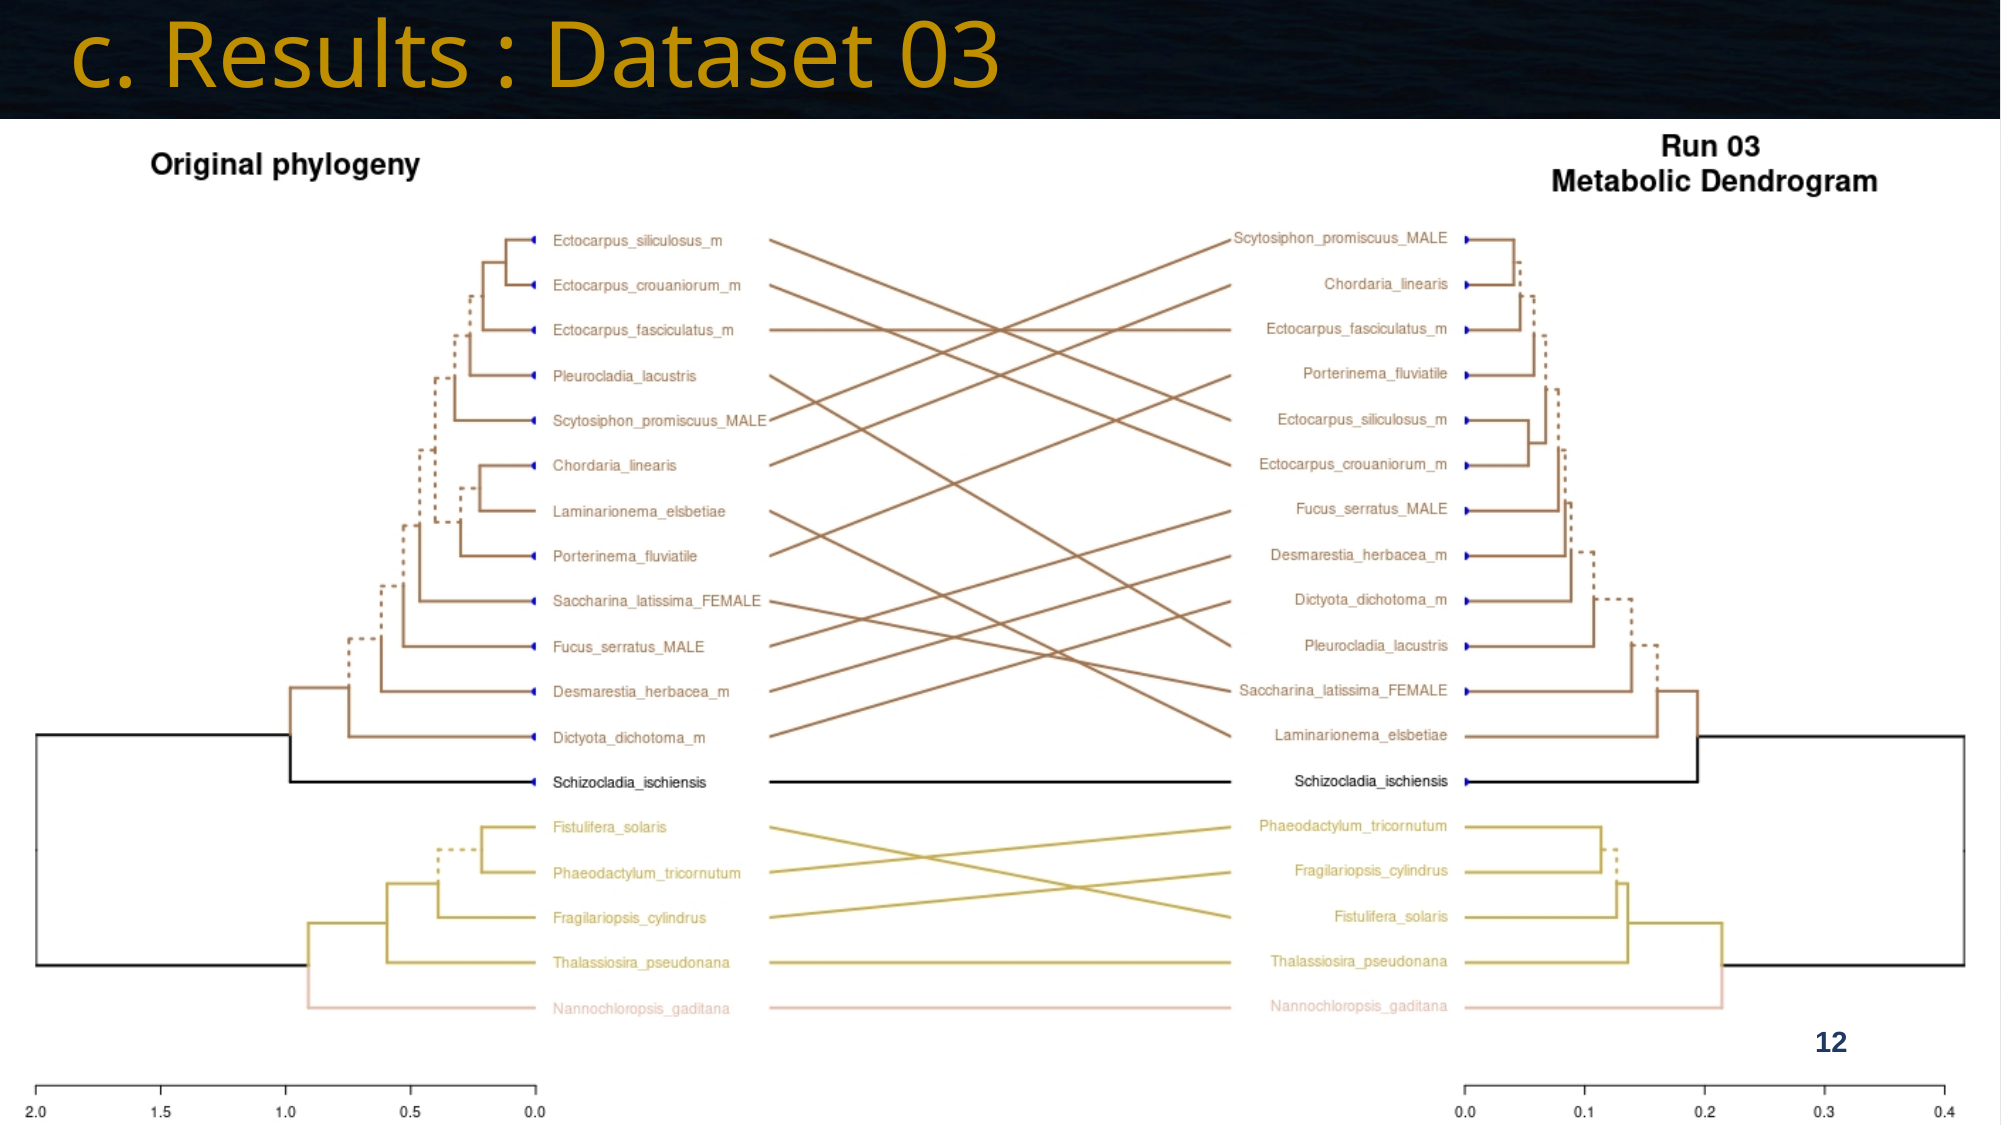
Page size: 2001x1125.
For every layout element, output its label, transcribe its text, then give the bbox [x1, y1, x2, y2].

slide_number 2 [1412, 1012, 1863, 1073]
title c. Results : Dataset 03 [54, 0, 1780, 110]
picture [0, 0, 2001, 1125]
